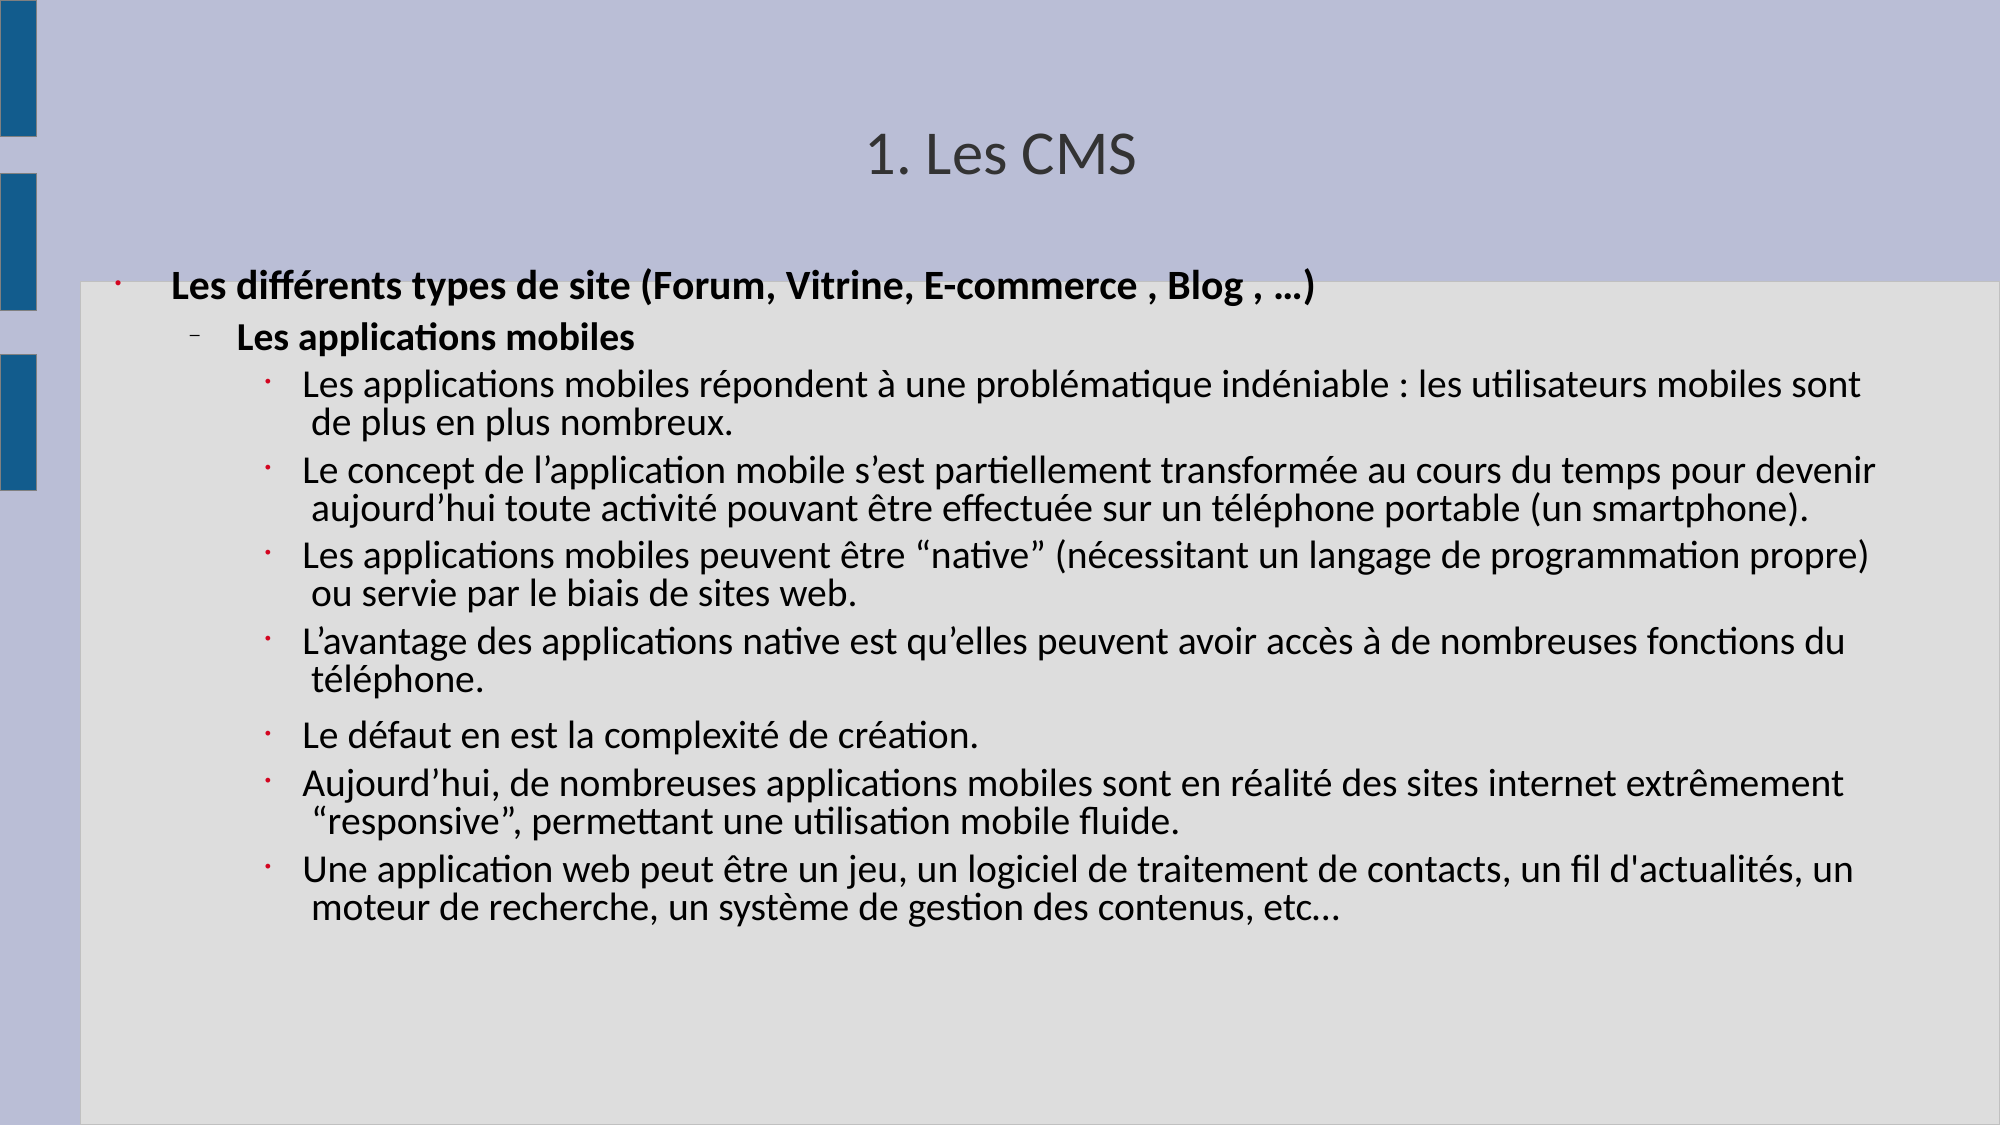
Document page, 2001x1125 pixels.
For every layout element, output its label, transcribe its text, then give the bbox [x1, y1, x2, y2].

title 1. Les CMS [859, 109, 1141, 256]
text_box Les différents types de site (Forum, Vitrine, E-commerce , Blog , …) Les applications mobiles Les applications mobiles répondent à une problématique indéniable : les utilisateurs mobiles sont de plus en plus nombreux. Le concept de l’application mobile s’est partiellement transformée au cours du temps pour devenir aujourd’hui toute activité pouvant être effectuée sur un téléphone portable (un smartphone). Les applications mobiles peuvent être “native” (nécessitant un langage de programmation propre) ou servie par le biais de sites web. L’avantage des applications native est qu’elles peuvent avoir accès à de nombreuses fonctions du téléphone. Le défaut en est la complexité de création. Aujourd’hui, de nombreuses applications mobiles sont en réalité des sites internet extrêmement “responsive”, permettant une utilisation mobile fluide. Une application web peut être un jeu, un logiciel de traitement de contacts, un fil d'actualités, un moteur de recherche, un système de gestion des contenus, etc… [112, 256, 1883, 928]
